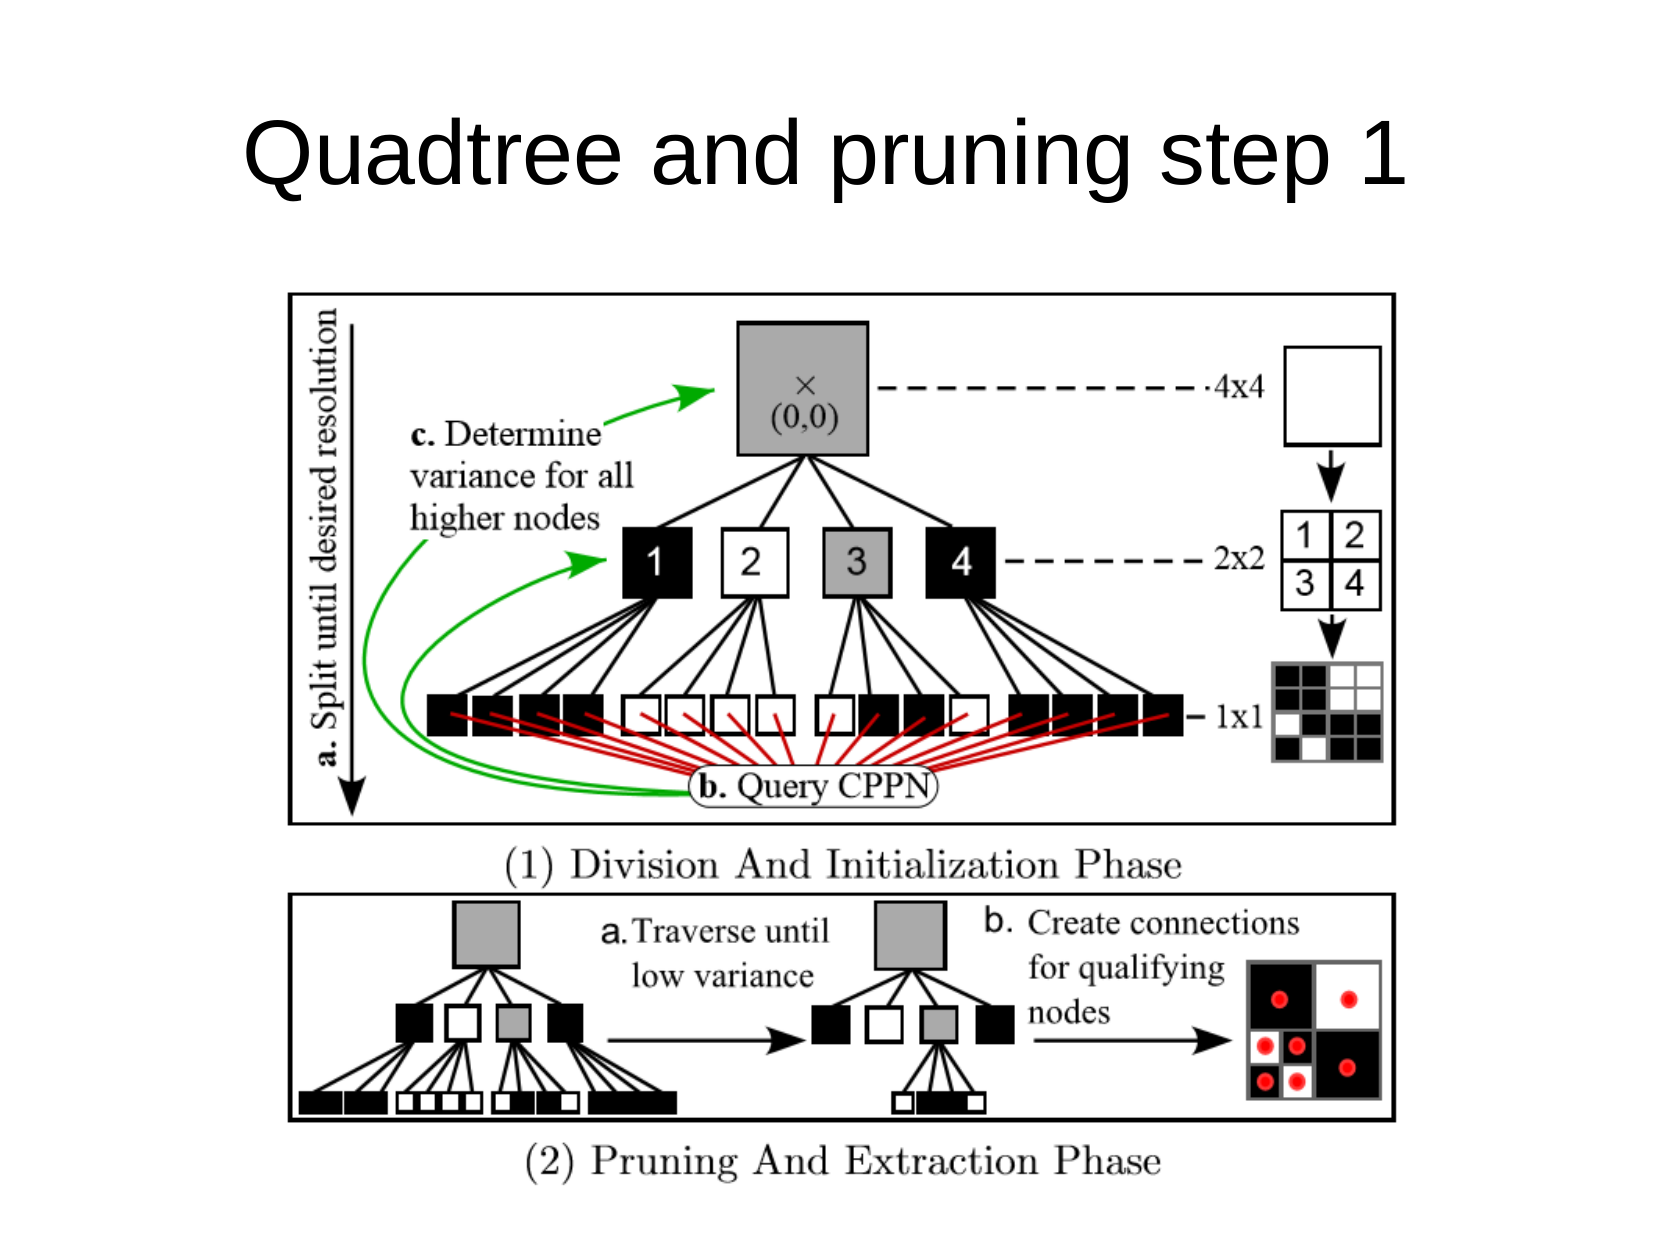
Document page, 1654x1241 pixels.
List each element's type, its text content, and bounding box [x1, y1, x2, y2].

picture [224, 235, 1437, 1193]
title Quadtree and pruning step 1 [82, 49, 1571, 257]
